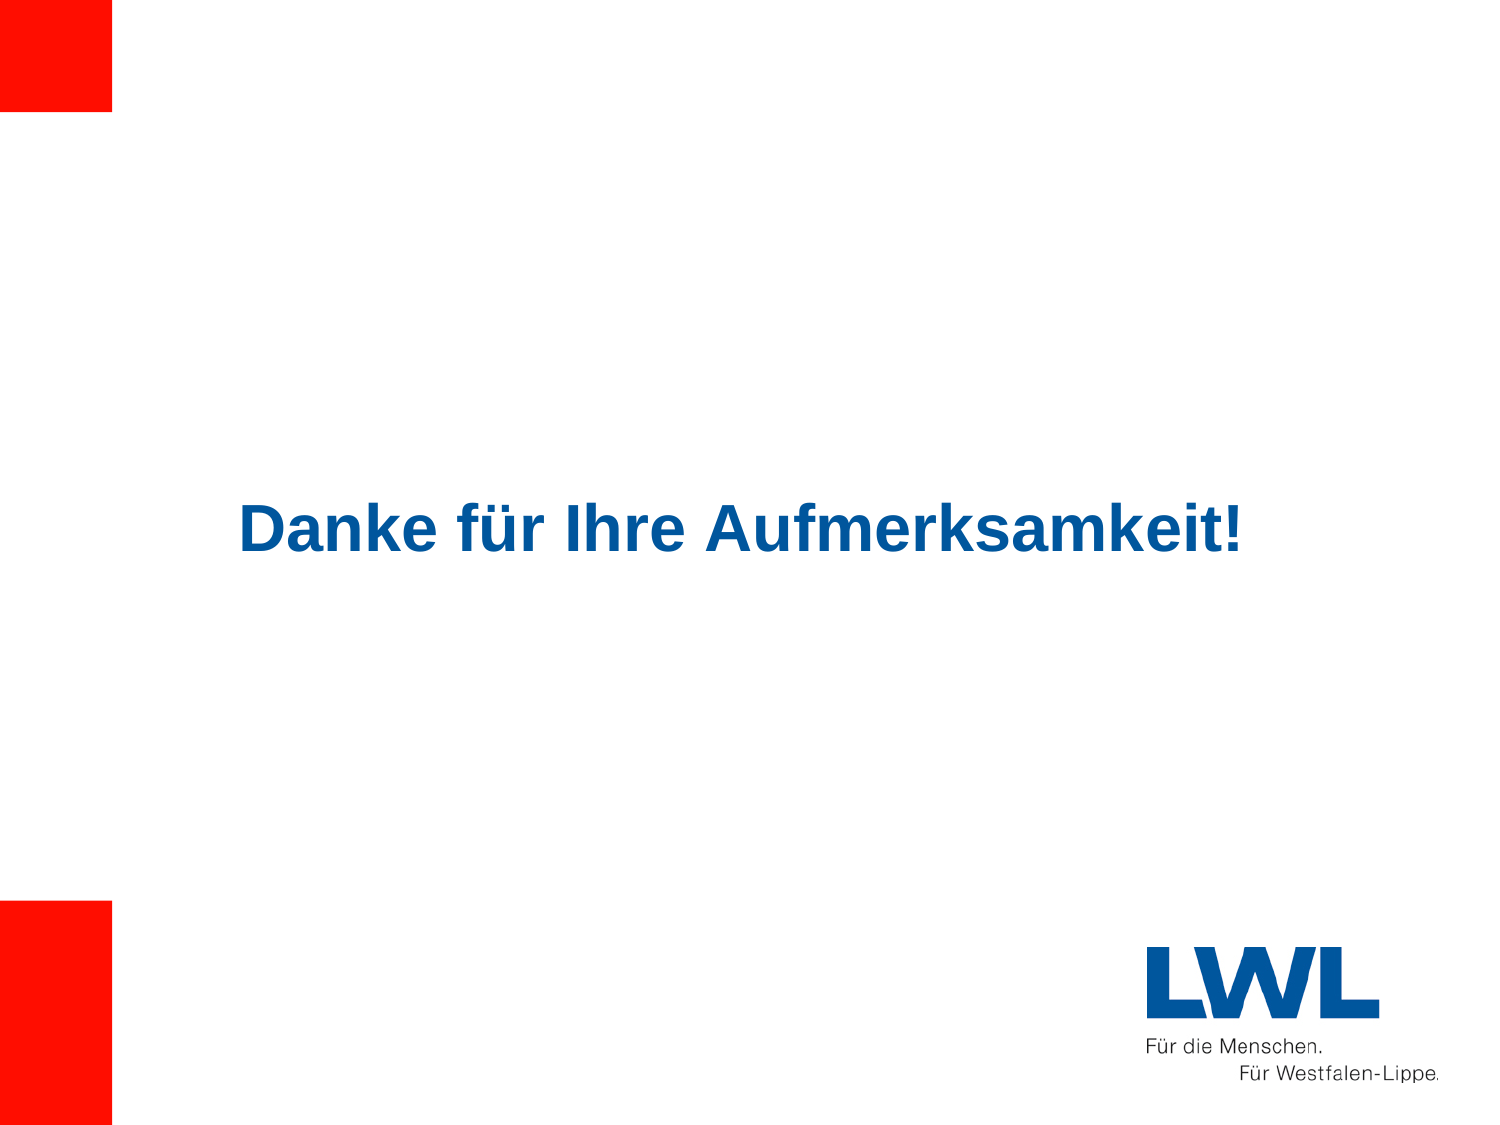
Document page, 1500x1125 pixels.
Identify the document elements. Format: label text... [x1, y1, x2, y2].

title Danke für Ihre Aufmerksamkeit! ! [99, 387, 1425, 663]
picture [1147, 947, 1438, 1083]
